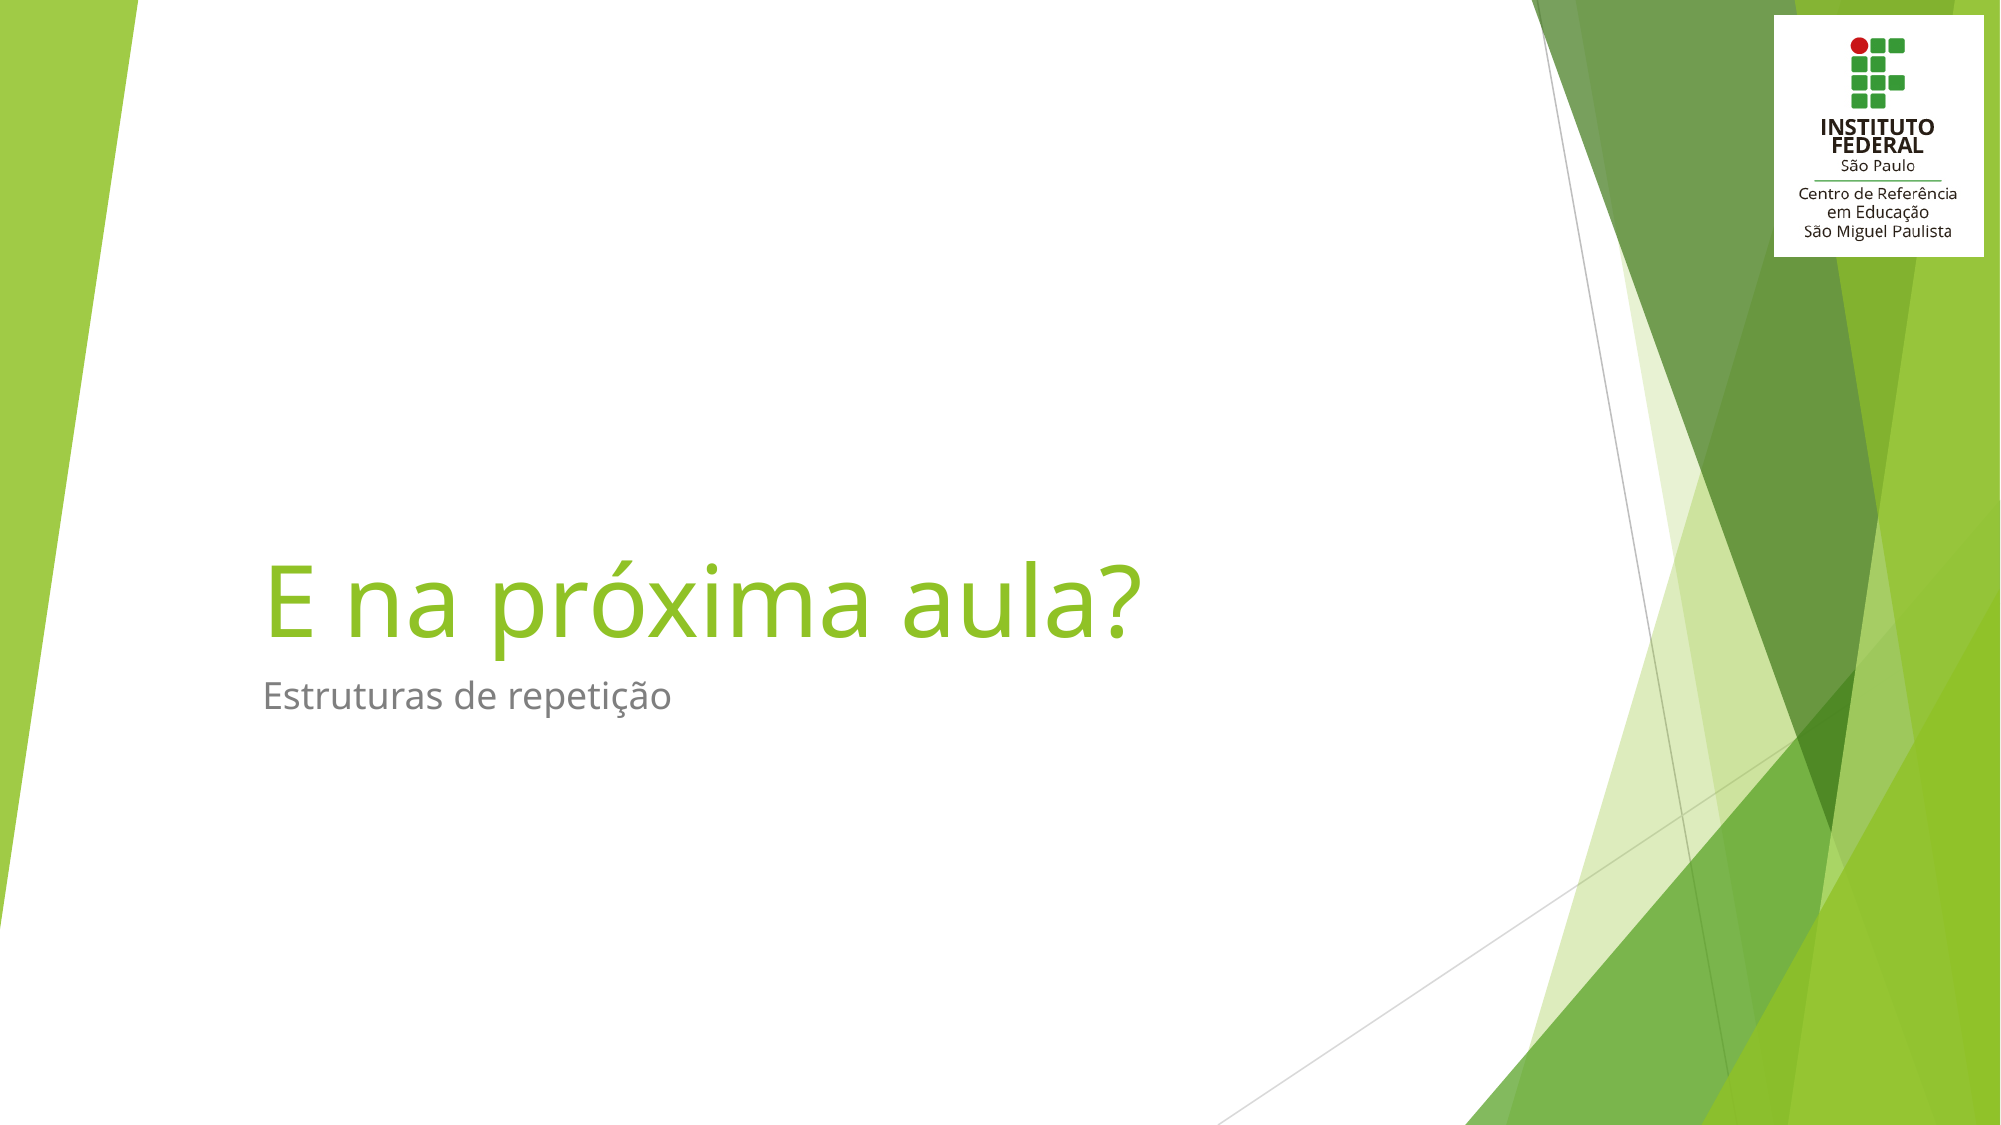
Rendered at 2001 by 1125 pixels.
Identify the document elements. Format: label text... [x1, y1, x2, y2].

subtitle Estruturas de repetição [247, 664, 1522, 845]
title E na próxima aula? [247, 394, 1522, 664]
picture [1774, 15, 1984, 257]
